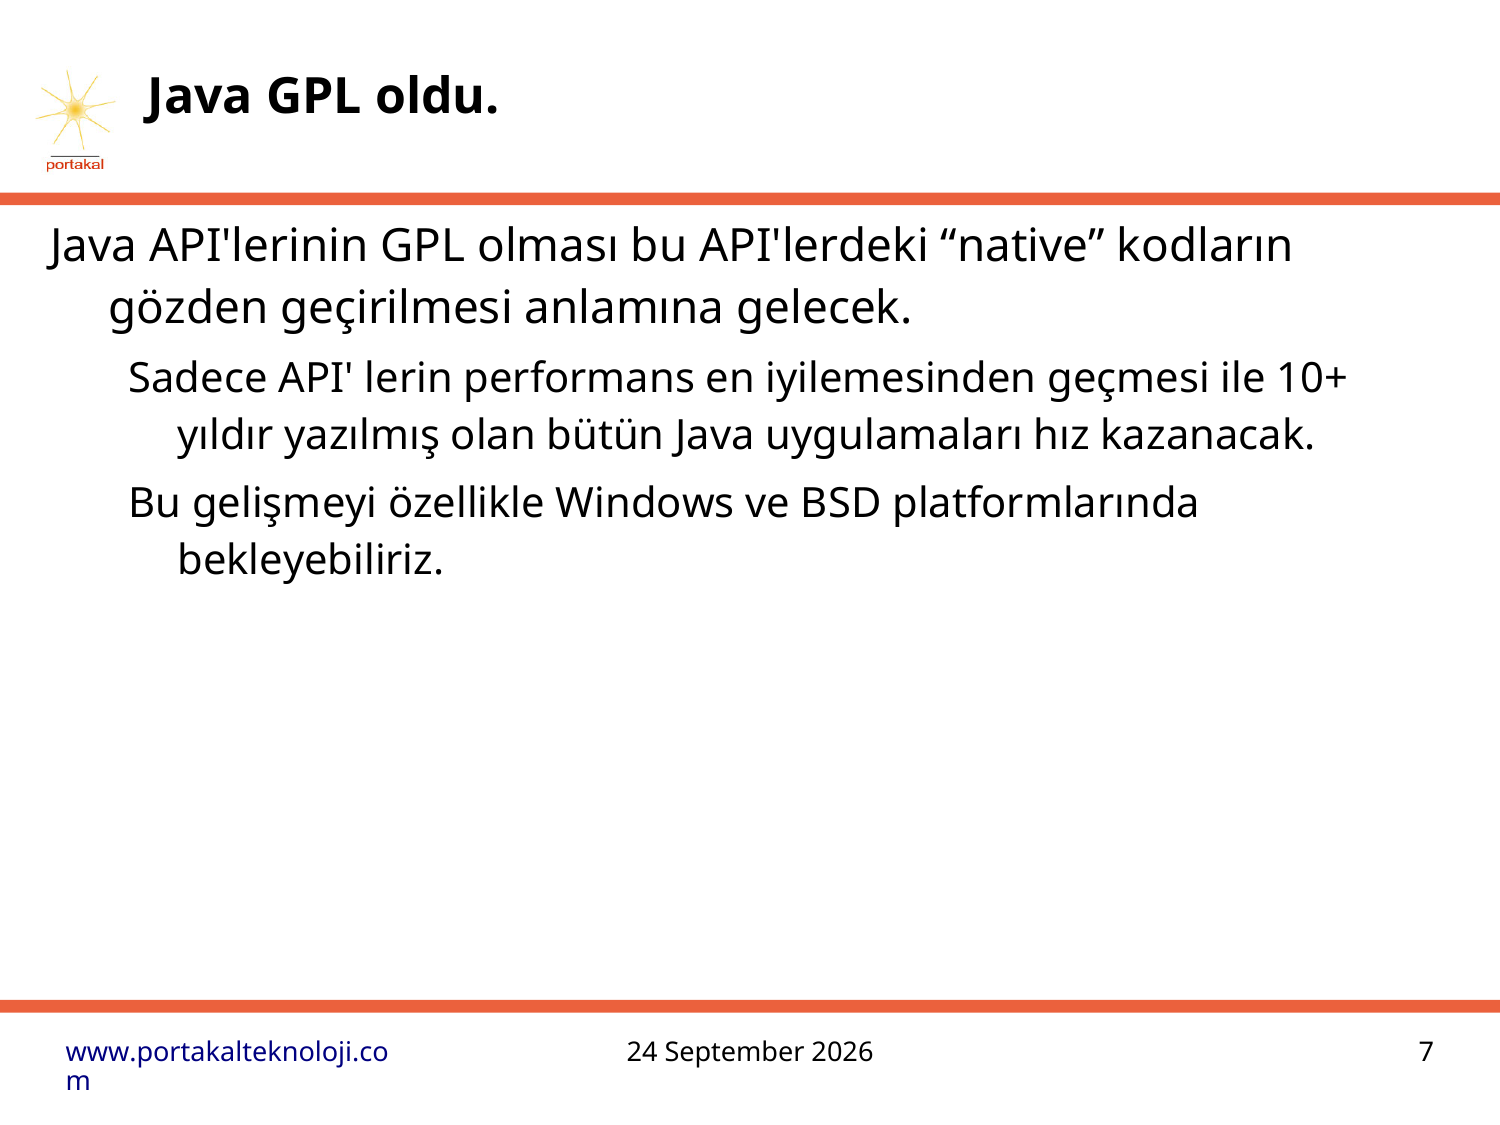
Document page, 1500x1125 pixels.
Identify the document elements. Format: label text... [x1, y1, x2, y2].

picture [29, 5, 120, 184]
list Java API'lerinin GPL olması bu API'lerdeki “native” kodların gözden geçirilmesi anlamına gelecek. Sadece API' lerin performans en iyilemesinden geçmesi ile 10+ yıldır yazılmış olan bütün Java uygulamaları hız kazanacak. Bu gelişmeyi özellikle Windows ve BSD platformlarında bekleyebiliriz. [50, 212, 1450, 873]
title Java GPL oldu. [147, 7, 1450, 181]
